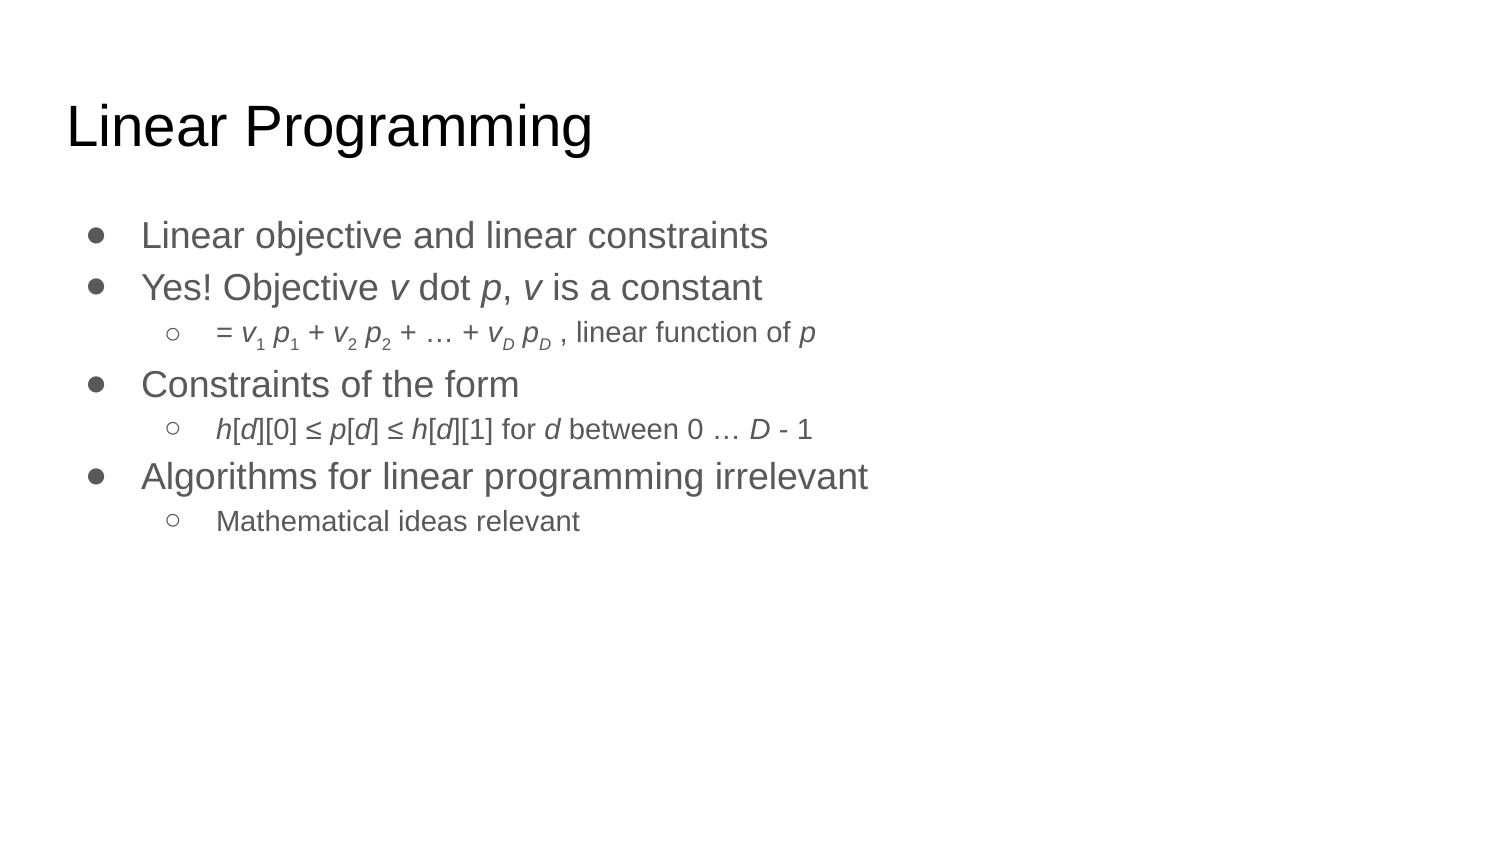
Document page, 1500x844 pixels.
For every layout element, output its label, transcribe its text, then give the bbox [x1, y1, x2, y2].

list Linear objective and linear constraints Yes! Objective v dot p, v is a constant = v1 p1 + v2 p2 + … + vD pD , linear function of p Constraints of the form h[d][0] ≤ p[d] ≤ h[d][1] for d between 0 … D - 1 Algorithms for linear programming irrelevant Mathematical ideas relevant [51, 189, 1449, 750]
title Linear Programming [51, 72, 1449, 167]
